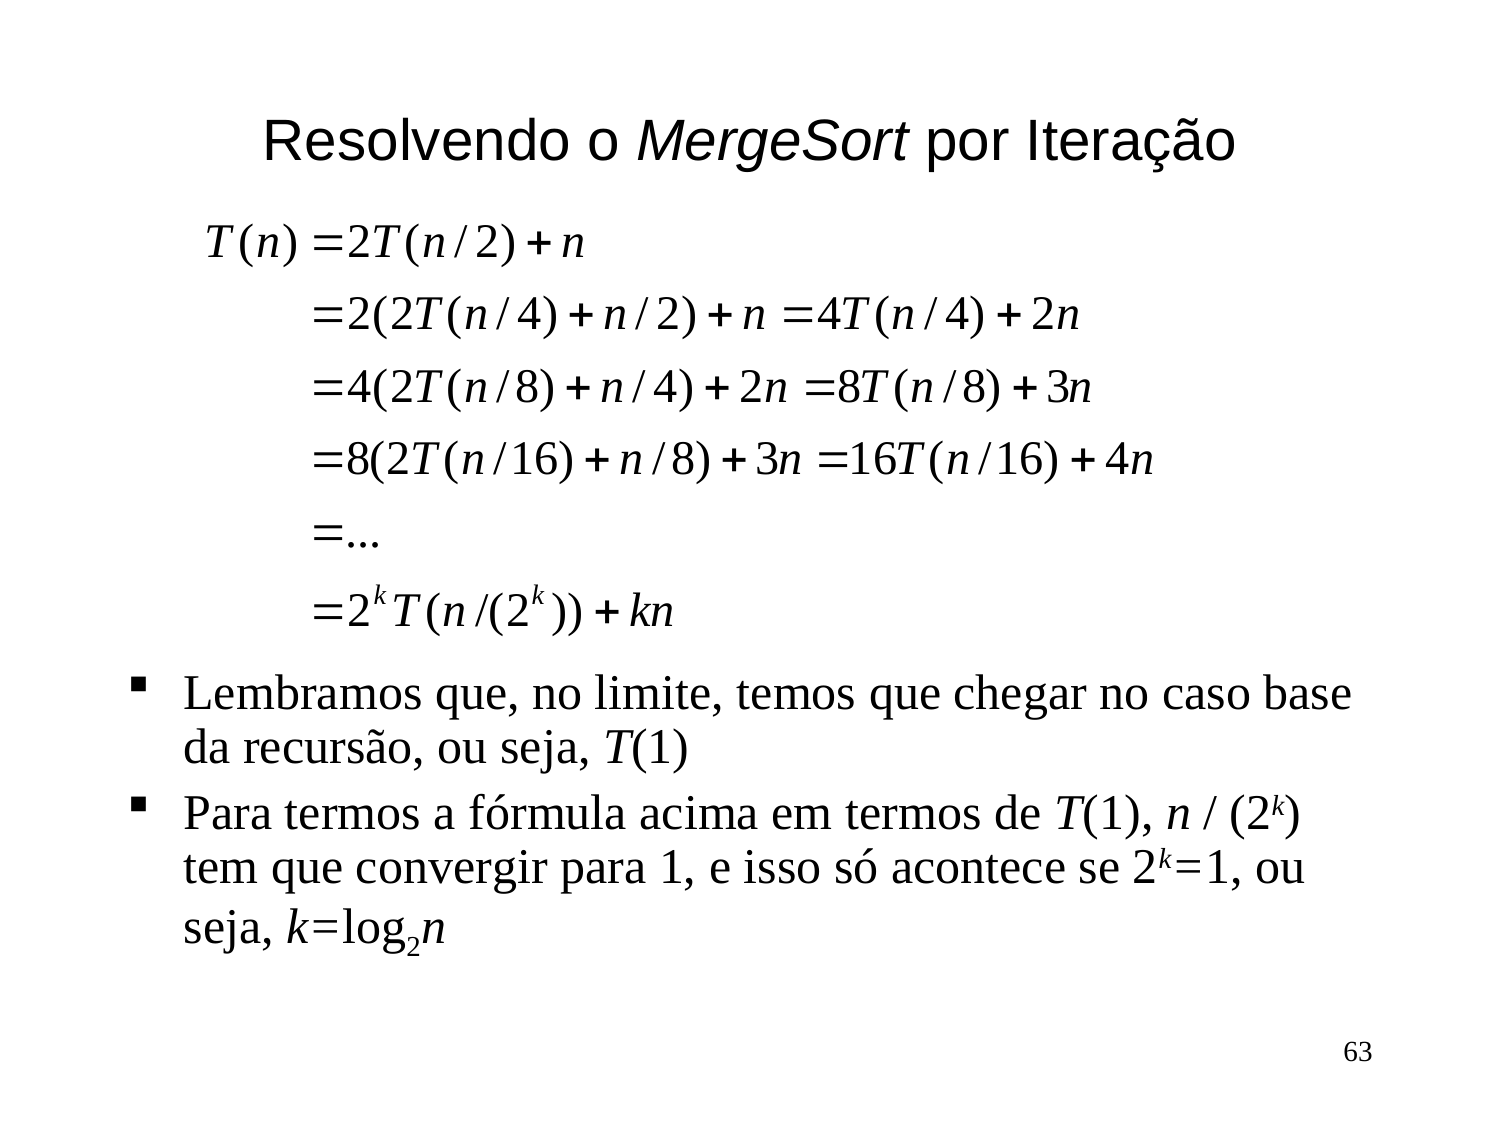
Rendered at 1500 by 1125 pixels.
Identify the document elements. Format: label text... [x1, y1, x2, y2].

title Resolvendo o MergeSort por Iteração [112, 99, 1388, 175]
list Lembramos que, no limite, temos que chegar no caso base da recursão, ou seja, T(1) Para termos a fórmula acima em termos de T(1), n / (2k) tem que convergir para 1, e isso só acontece se 2k=1, ou seja, k=log2n [112, 187, 1388, 1000]
chart [200, 212, 1163, 648]
